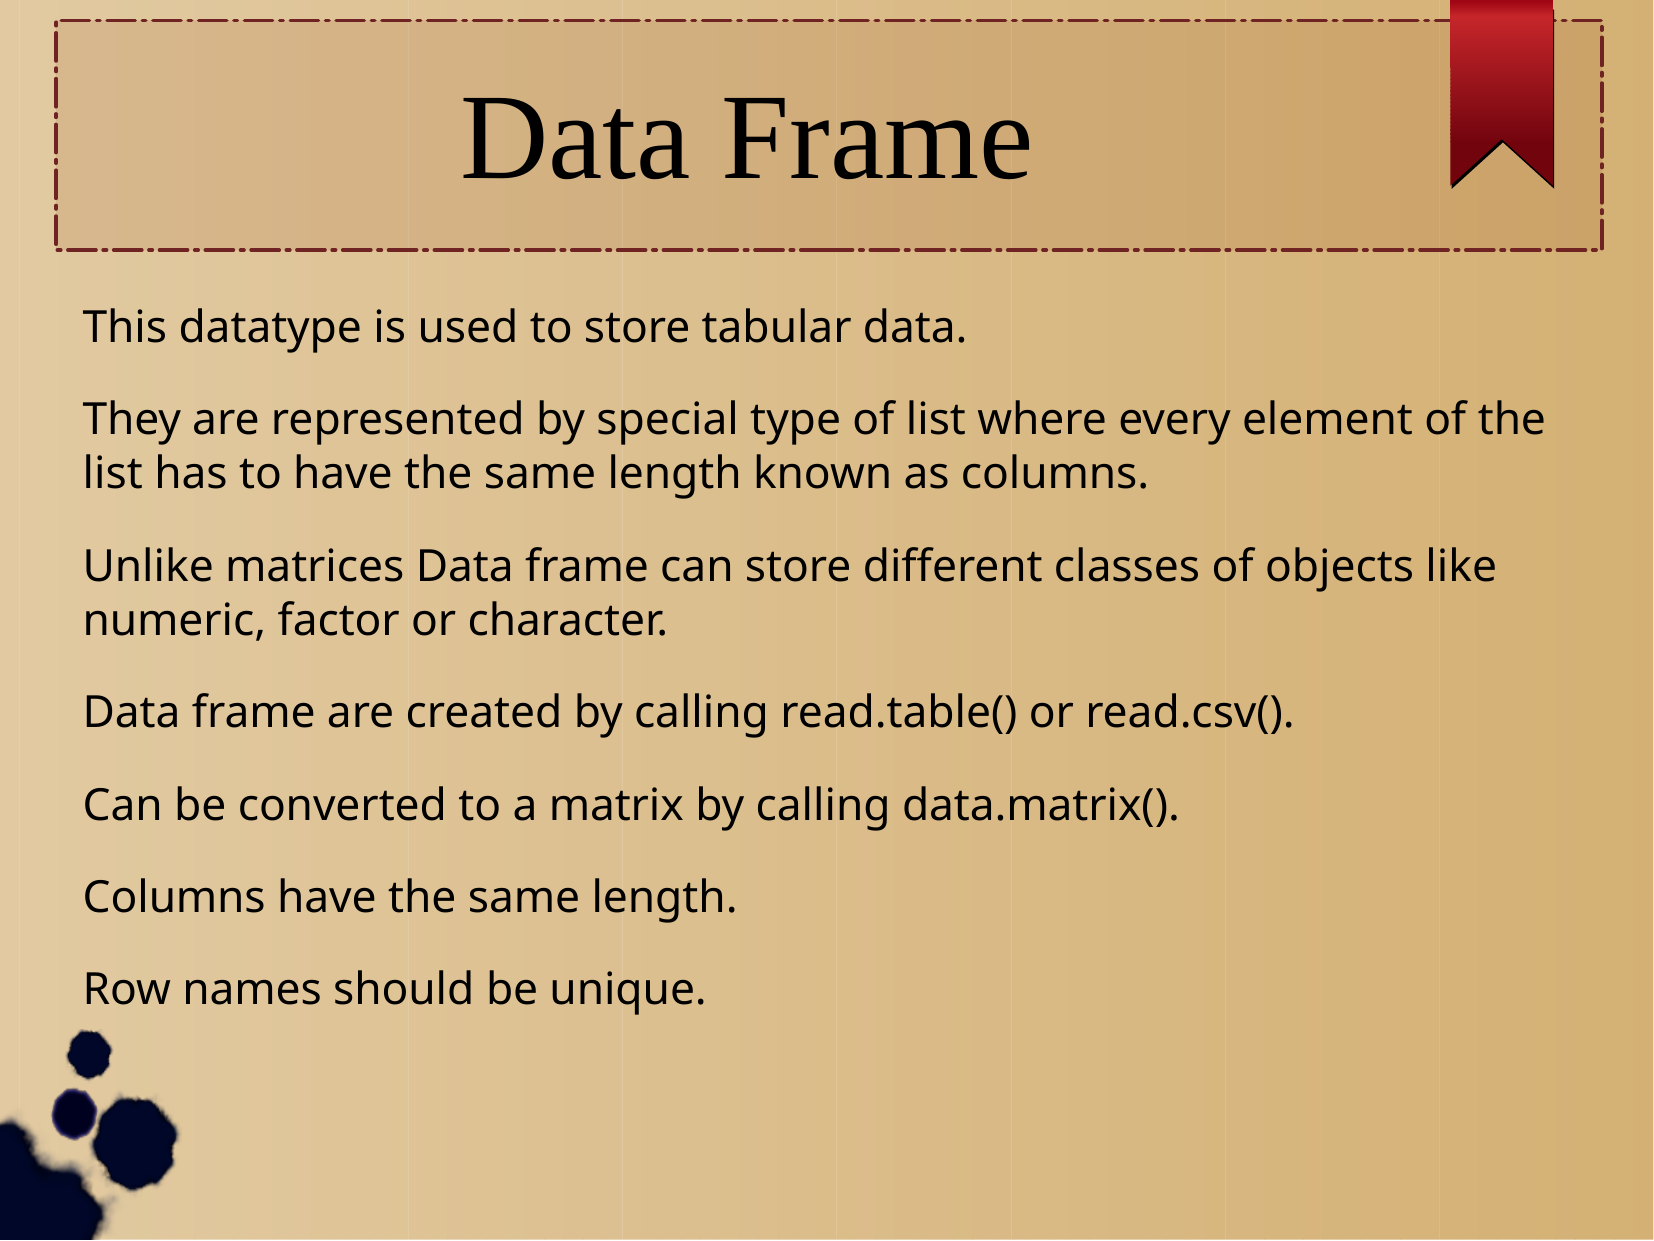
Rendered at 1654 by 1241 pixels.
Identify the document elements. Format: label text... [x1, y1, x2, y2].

list This datatype is used to store tabular data. They are represented by special type of list where every element of the list has to have the same length known as columns. Unlike matrices Data frame can store different classes of objects like numeric, factor or character. Data frame are created by calling read.table() or read.csv(). Can be converted to a matrix by calling data.matrix(). Columns have the same length. Row names should be unique. [82, 299, 1571, 1019]
title Data Frame [82, 47, 1412, 229]
